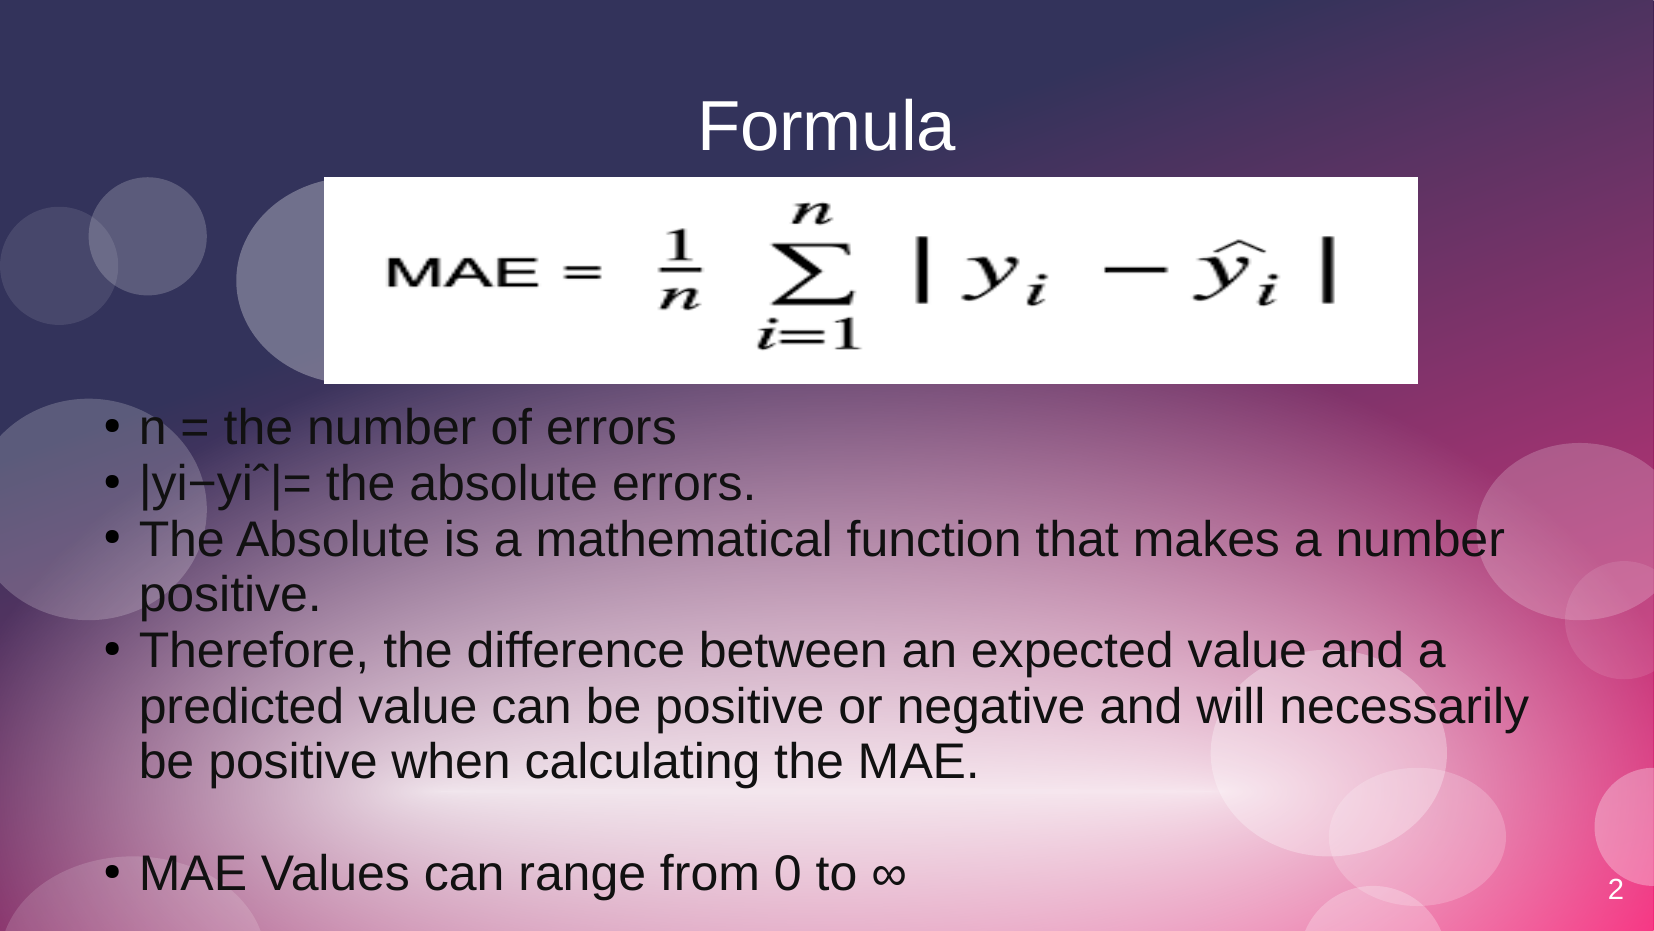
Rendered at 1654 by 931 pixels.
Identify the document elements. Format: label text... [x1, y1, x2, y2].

text_box n = the number of errors |yi−yiˆ|= the absolute errors. The Absolute is a mathematical function that makes a number positive. Therefore, the difference between an expected value and a predicted value can be positive or negative and will necessarily be positive when calculating the MAE. MAE Values can range from 0 to ∞ [88, 391, 1565, 909]
picture [324, 177, 1418, 384]
title Formula [88, 44, 1565, 207]
